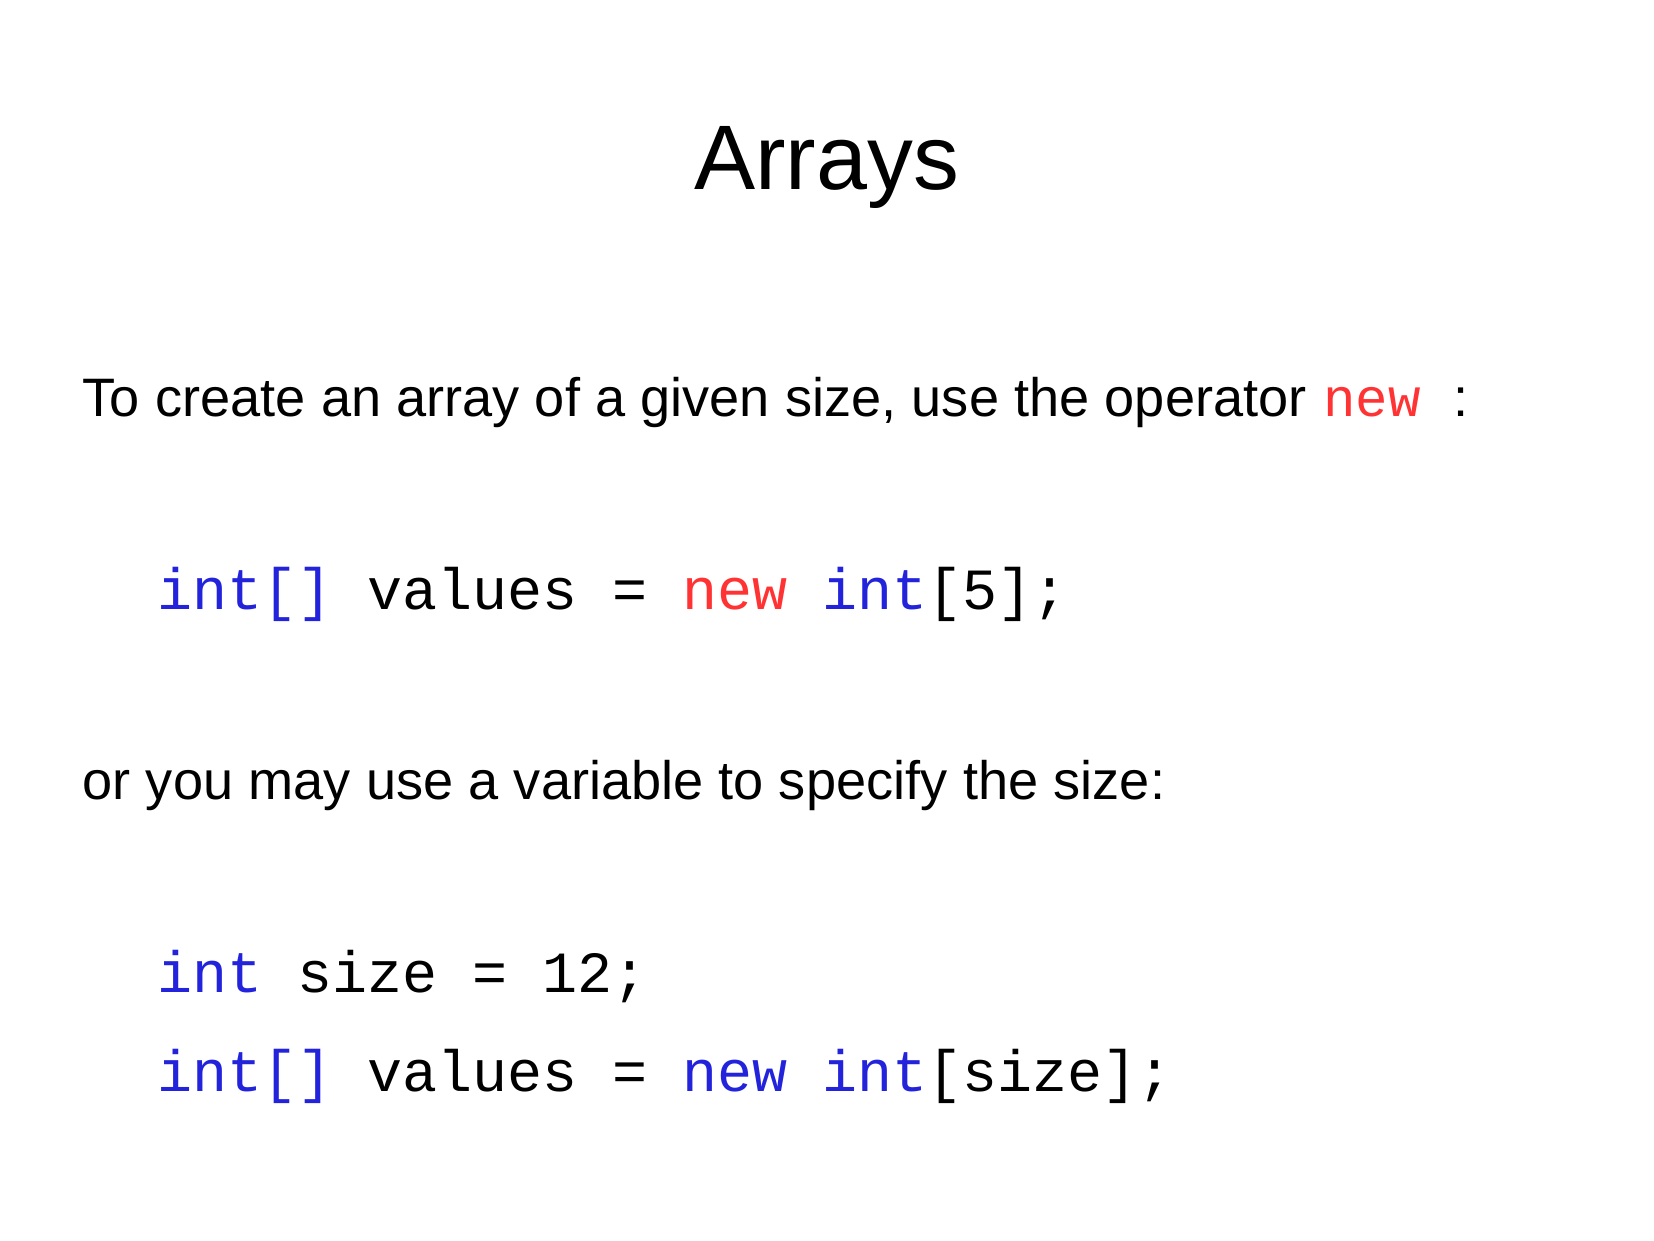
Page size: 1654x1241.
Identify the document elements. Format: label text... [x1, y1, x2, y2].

title Arrays [82, 56, 1571, 250]
subtitle To create an array of a given size, use the operator new : int[] values = new int[5]; or you may use a variable to specify the size: int size = 12; int[] values = new int[size]; [82, 268, 1571, 1131]
